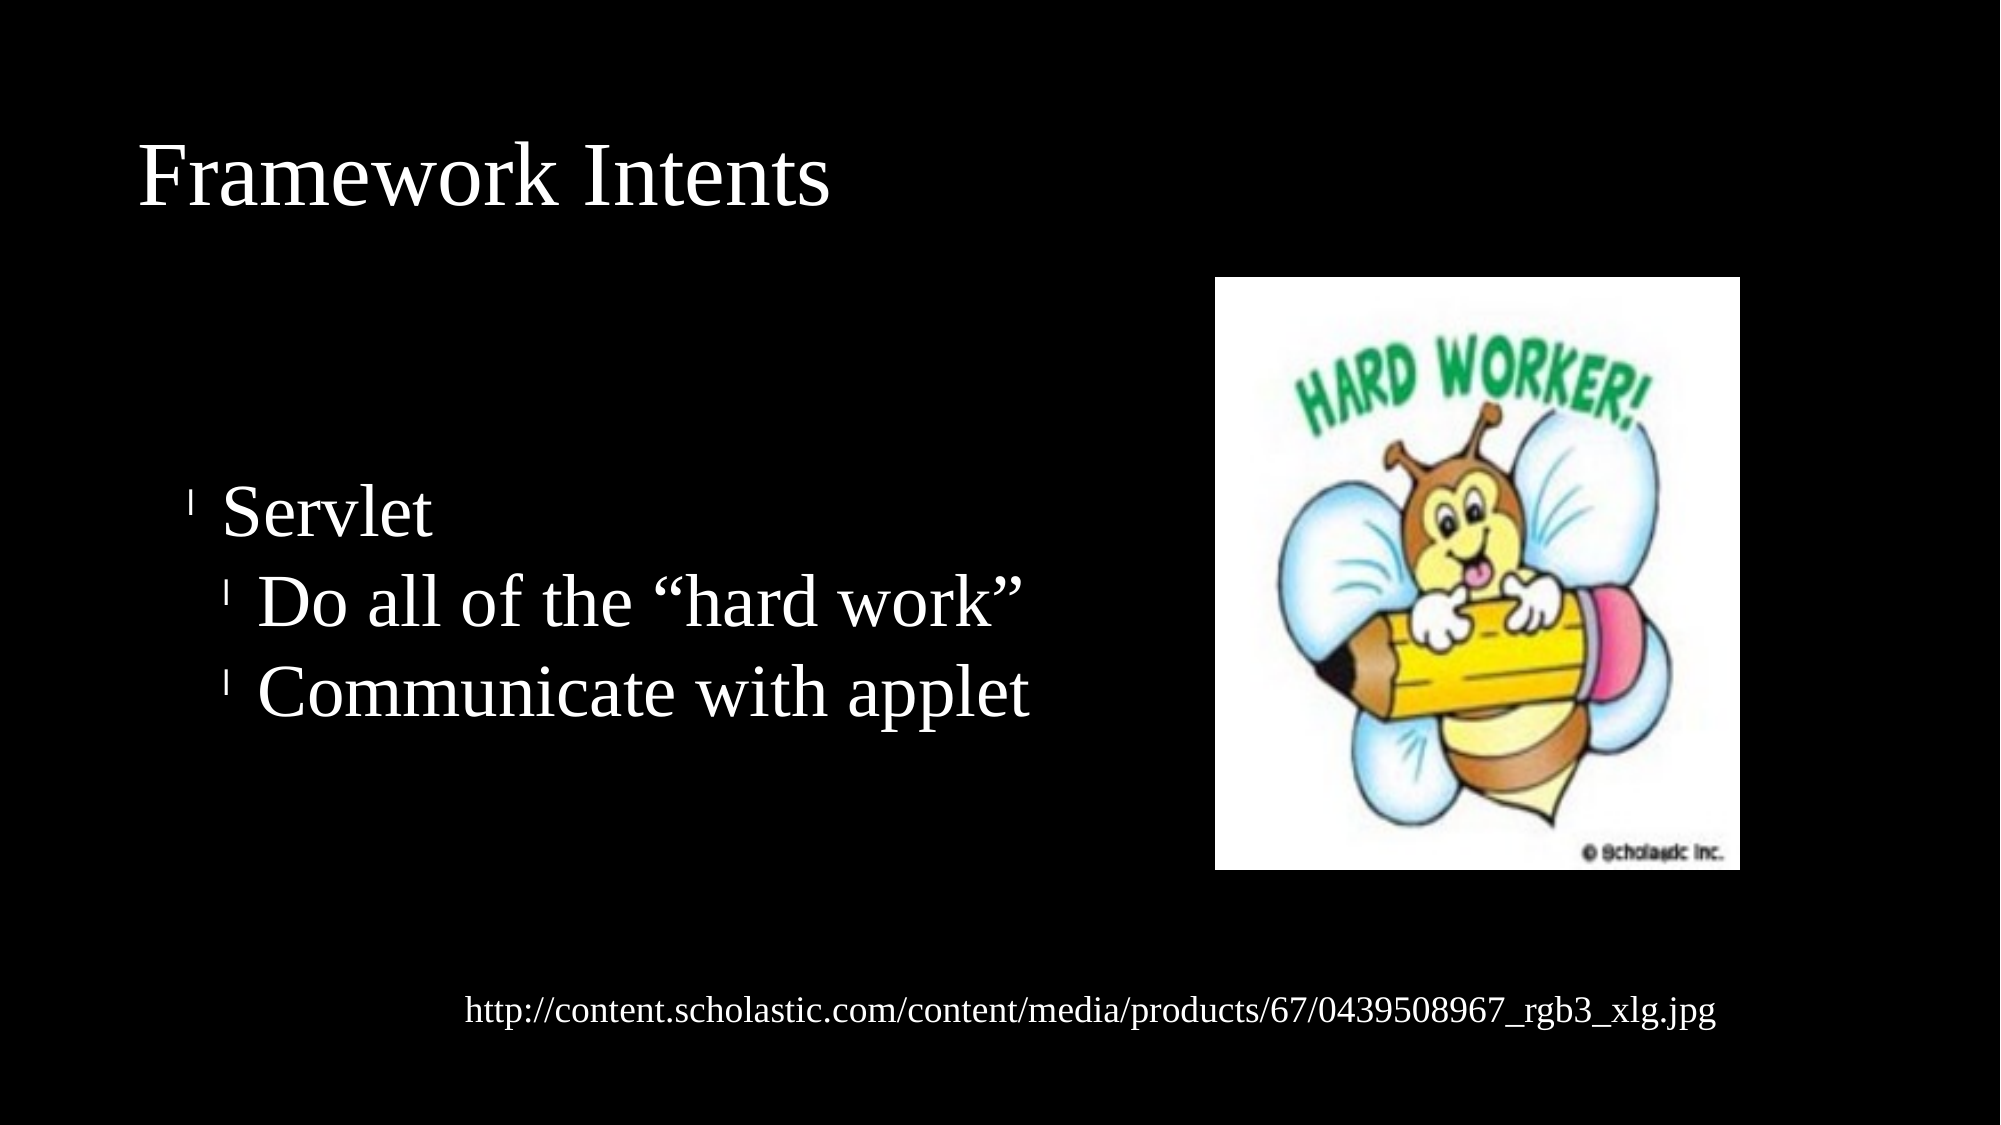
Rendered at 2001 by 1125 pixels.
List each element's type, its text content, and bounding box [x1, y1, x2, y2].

text_box Framework Intents [137, 59, 1863, 278]
text_box http://content.scholastic.com/content/media/products/67/0439508967_rgb3_xlg.jpg [449, 978, 1846, 1035]
text_box Servlet Do all of the “hard work” Communicate with applet [171, 454, 1147, 719]
picture [1215, 277, 1740, 870]
